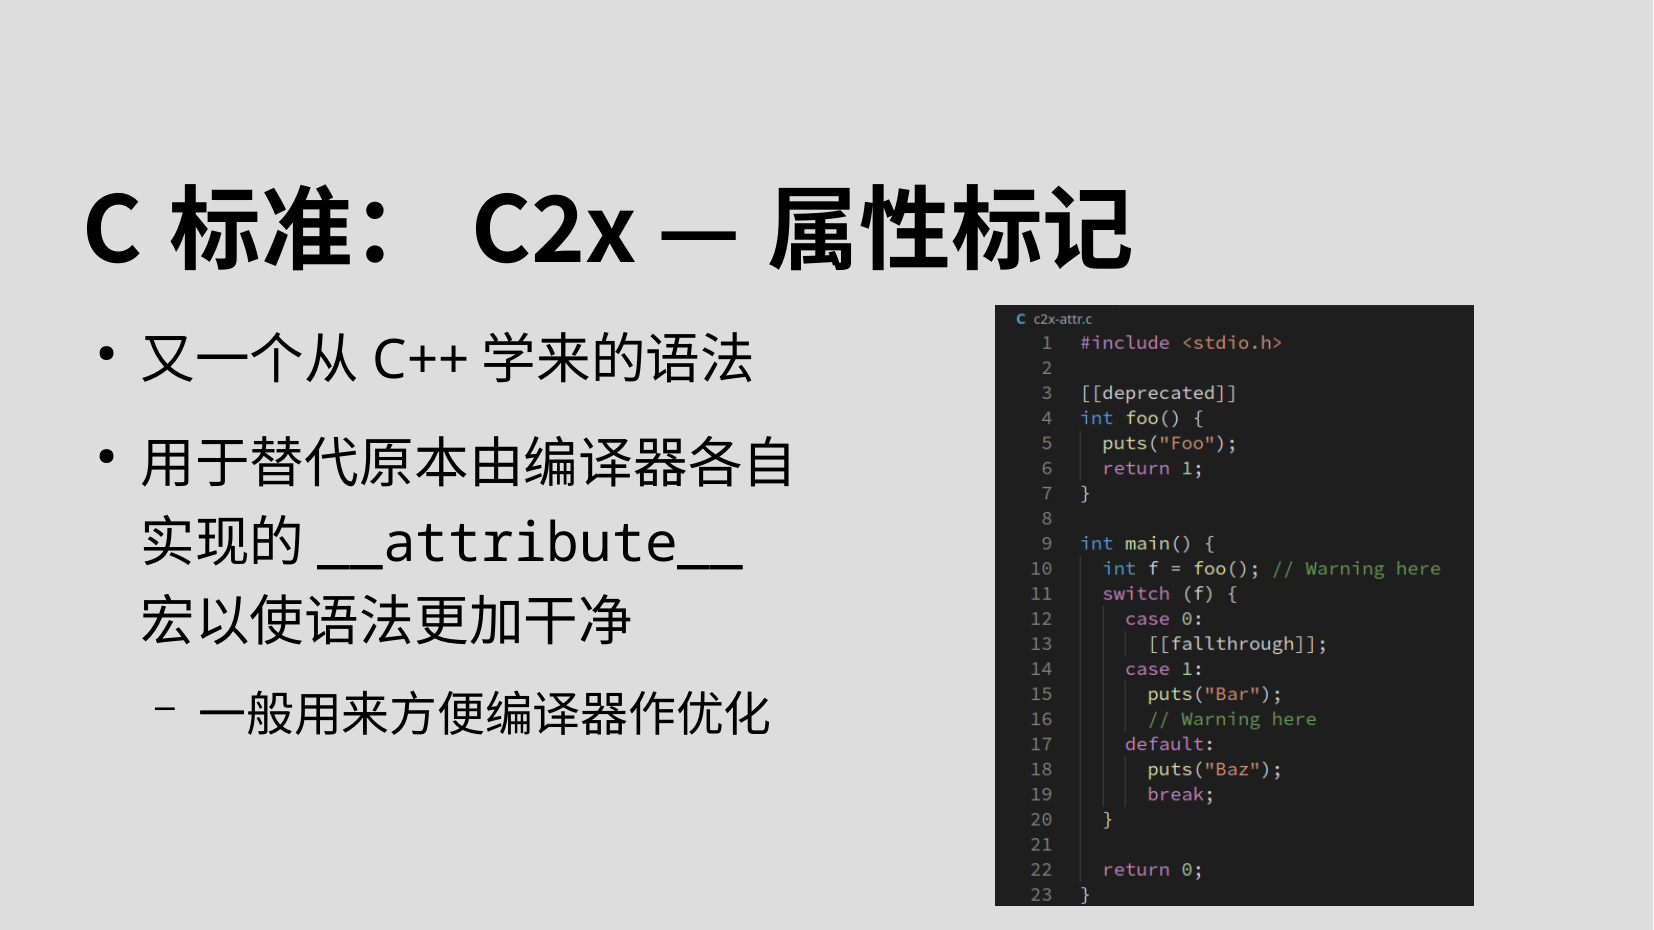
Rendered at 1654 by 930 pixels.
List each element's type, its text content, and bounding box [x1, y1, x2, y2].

picture [995, 305, 1474, 906]
list 又一个从C++学来的语法 用于替代原本由编译器各自实现的__attribute__宏以使语法更加干净 一般用来方便编译器作优化 [82, 315, 809, 855]
title C标准：C2x —属性标记 [82, 144, 1571, 301]
